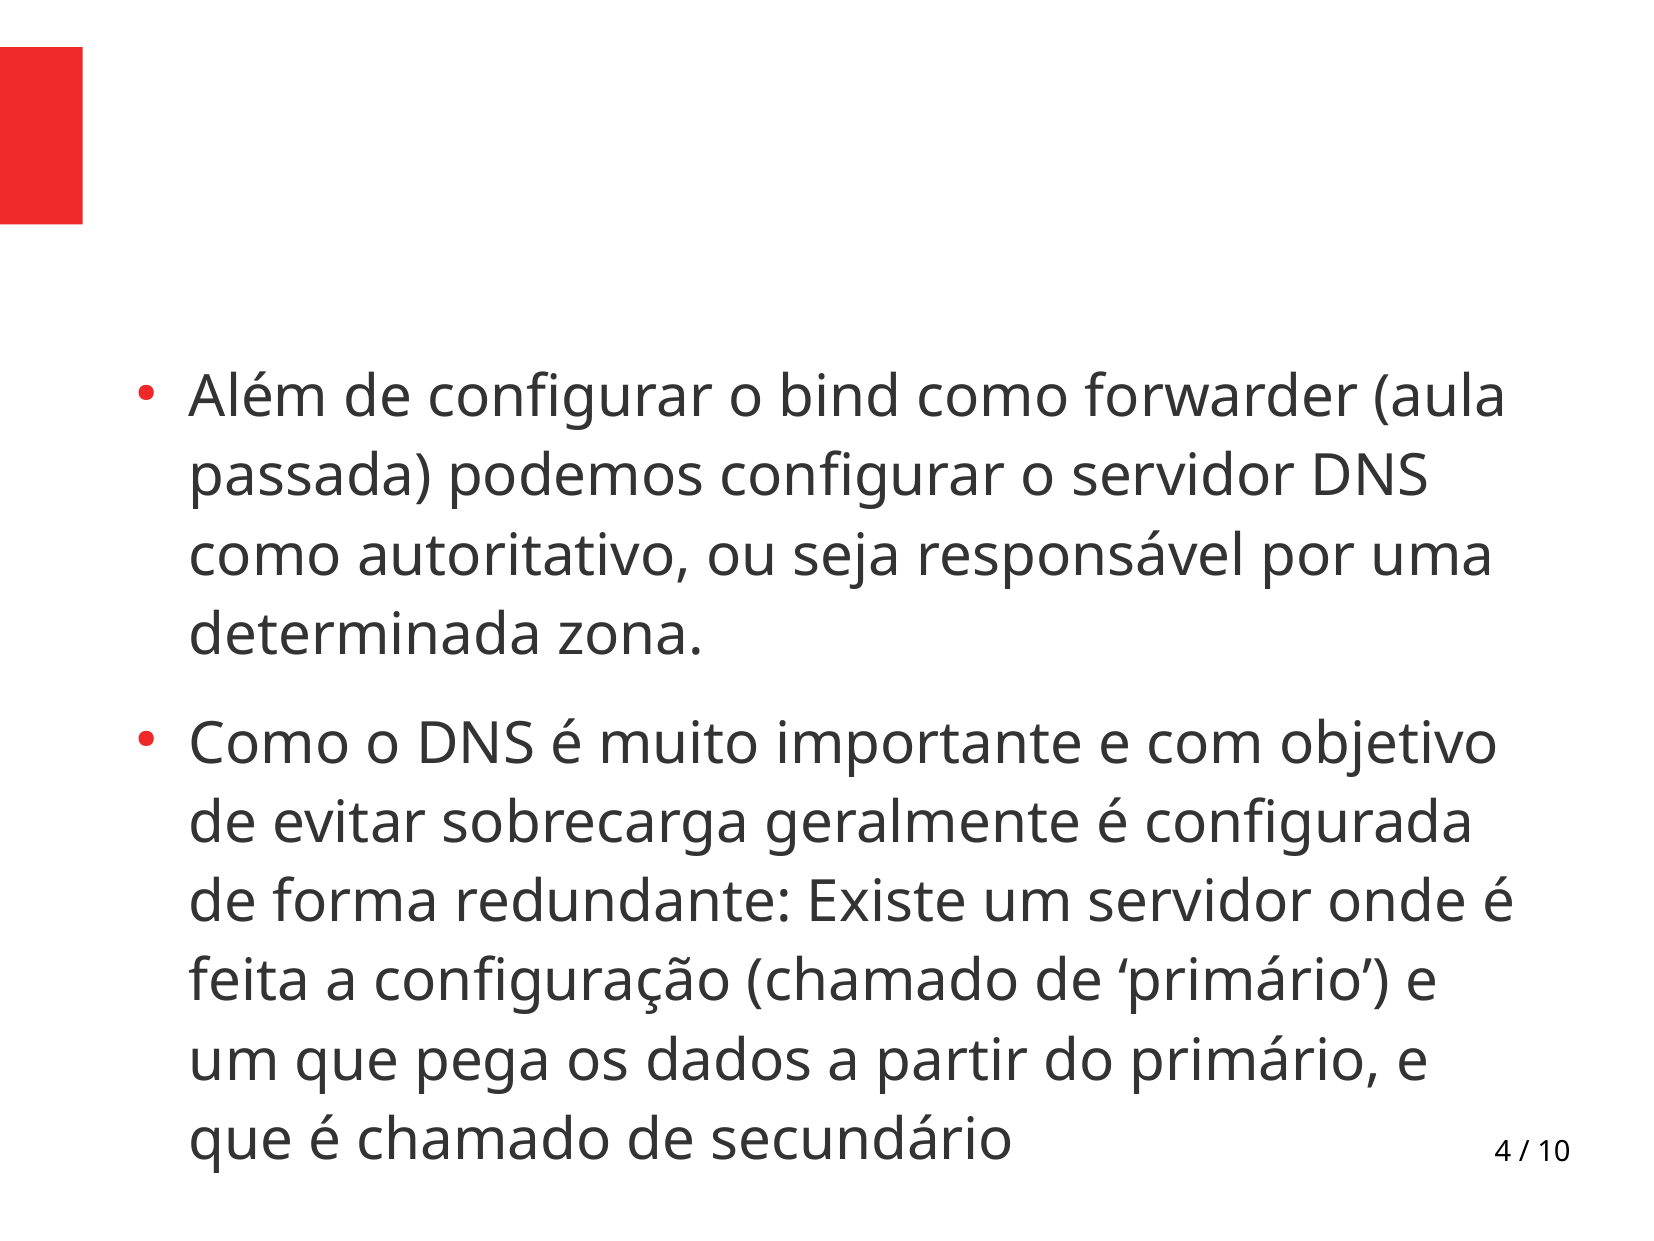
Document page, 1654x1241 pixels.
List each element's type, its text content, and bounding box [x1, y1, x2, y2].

list Além de configurar o bind como forwarder (aula passada) podemos configurar o servidor DNS como autoritativo, ou seja responsável por uma determinada zona. Como o DNS é muito importante e com objetivo de evitar sobrecarga geralmente é configurada de forma redundante: Existe um servidor onde é feita a configuração (chamado de ‘primário’) e um que pega os dados a partir do primário, e que é chamado de secundário [118, 354, 1536, 1074]
